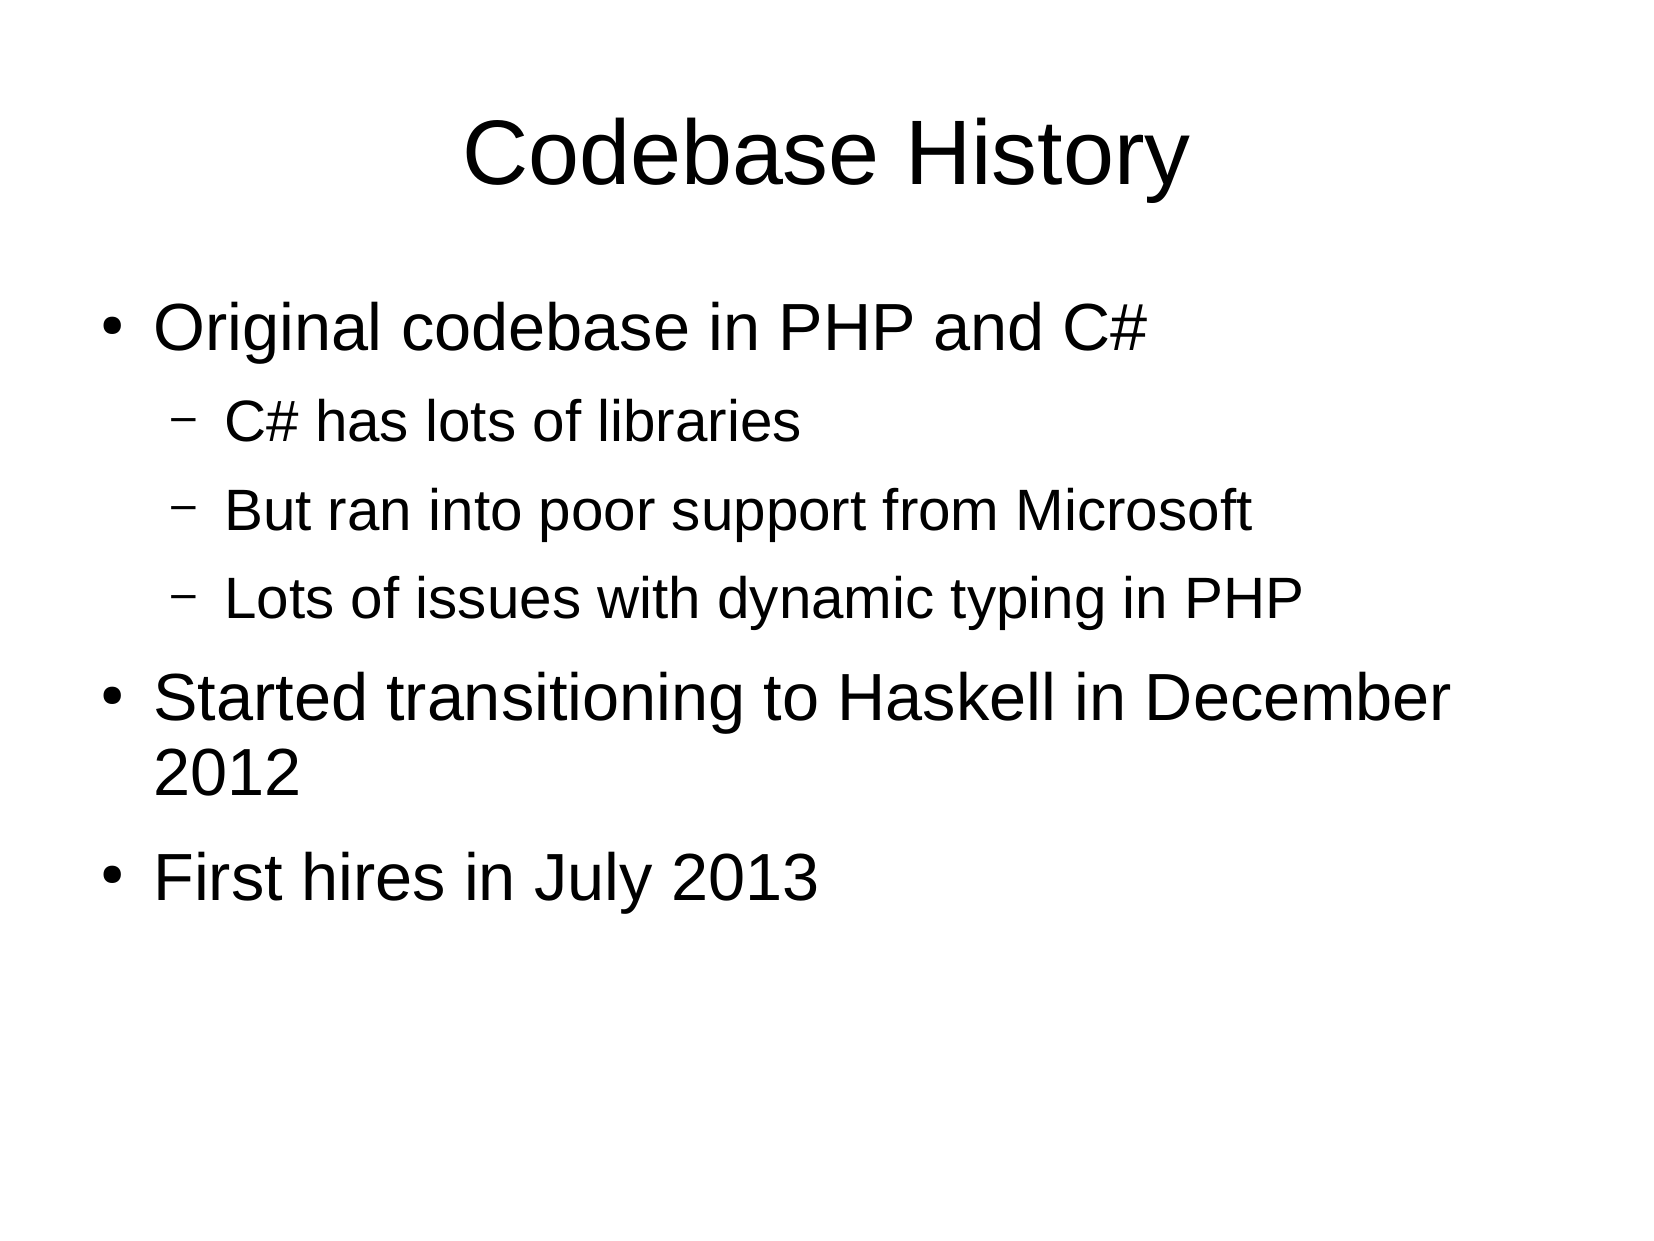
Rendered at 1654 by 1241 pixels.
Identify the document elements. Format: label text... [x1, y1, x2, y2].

list Original codebase in PHP and C# C# has lots of libraries But ran into poor support from Microsoft Lots of issues with dynamic typing in PHP Started transitioning to Haskell in December 2012 First hires in July 2013 [82, 290, 1571, 1010]
title Codebase History [82, 49, 1571, 257]
